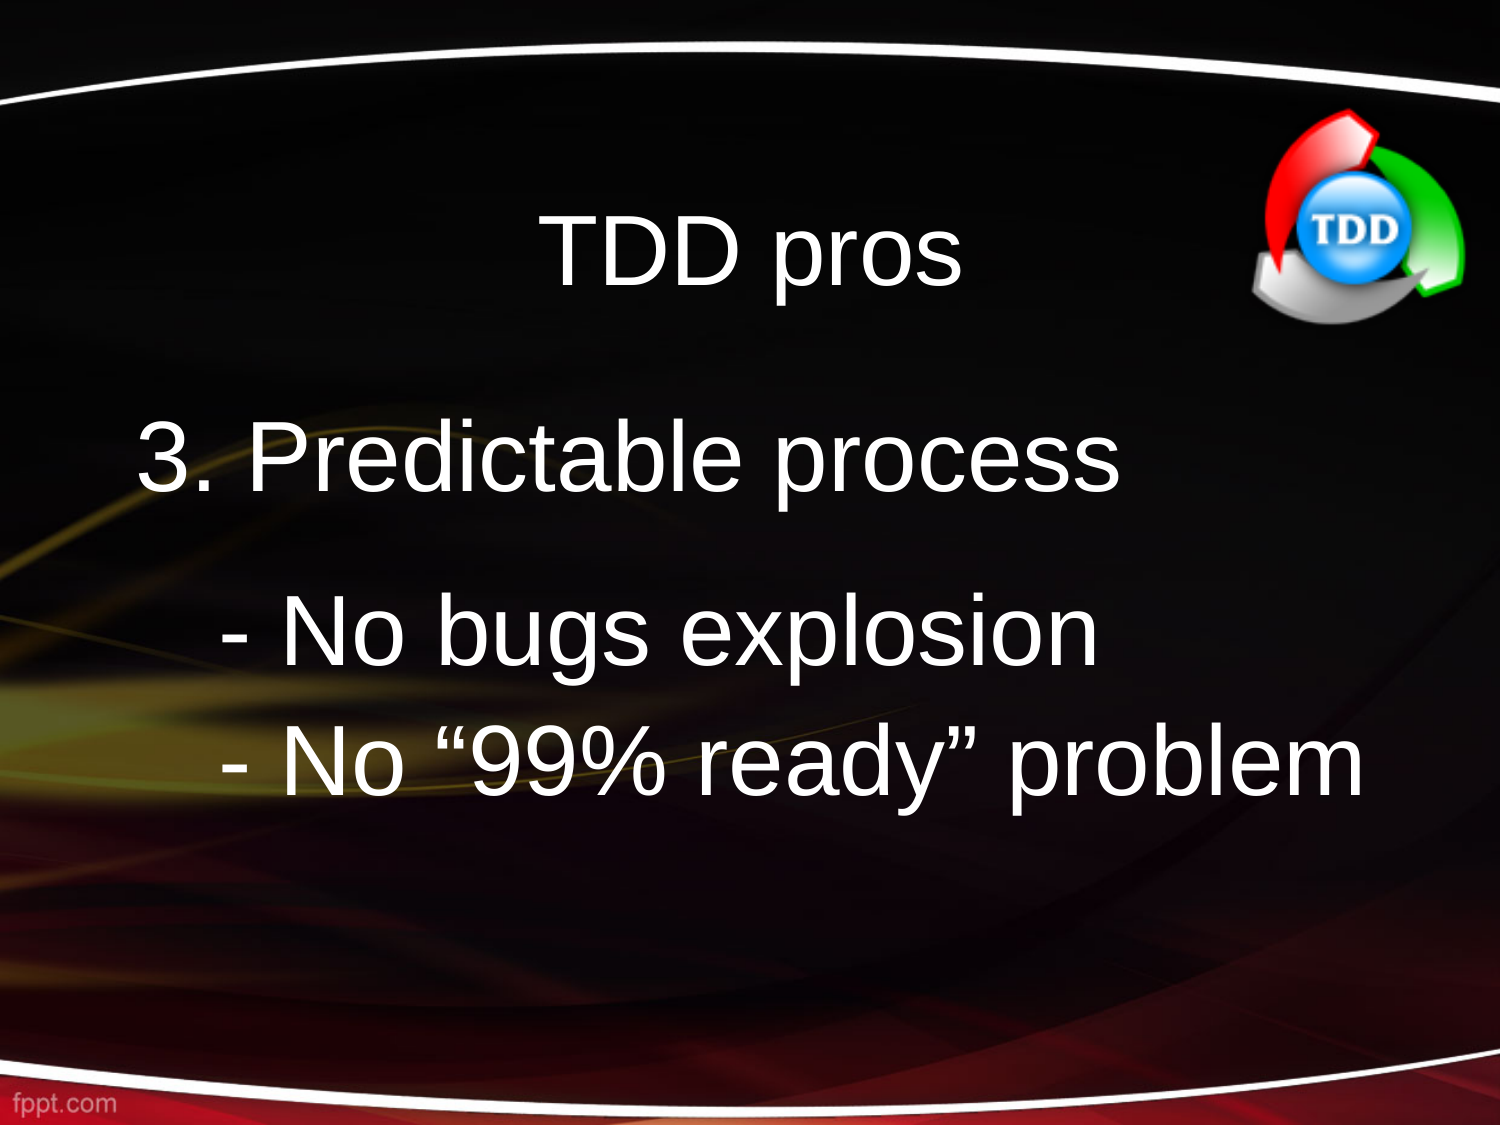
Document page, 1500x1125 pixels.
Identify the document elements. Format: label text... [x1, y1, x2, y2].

picture [0, 0, 1500, 1125]
list - No “99% ready” problem [147, 664, 1417, 848]
list 3. Predictable process [64, 360, 1381, 544]
list TDD pros [65, 70, 1382, 421]
list - No bugs explosion [147, 534, 1417, 664]
